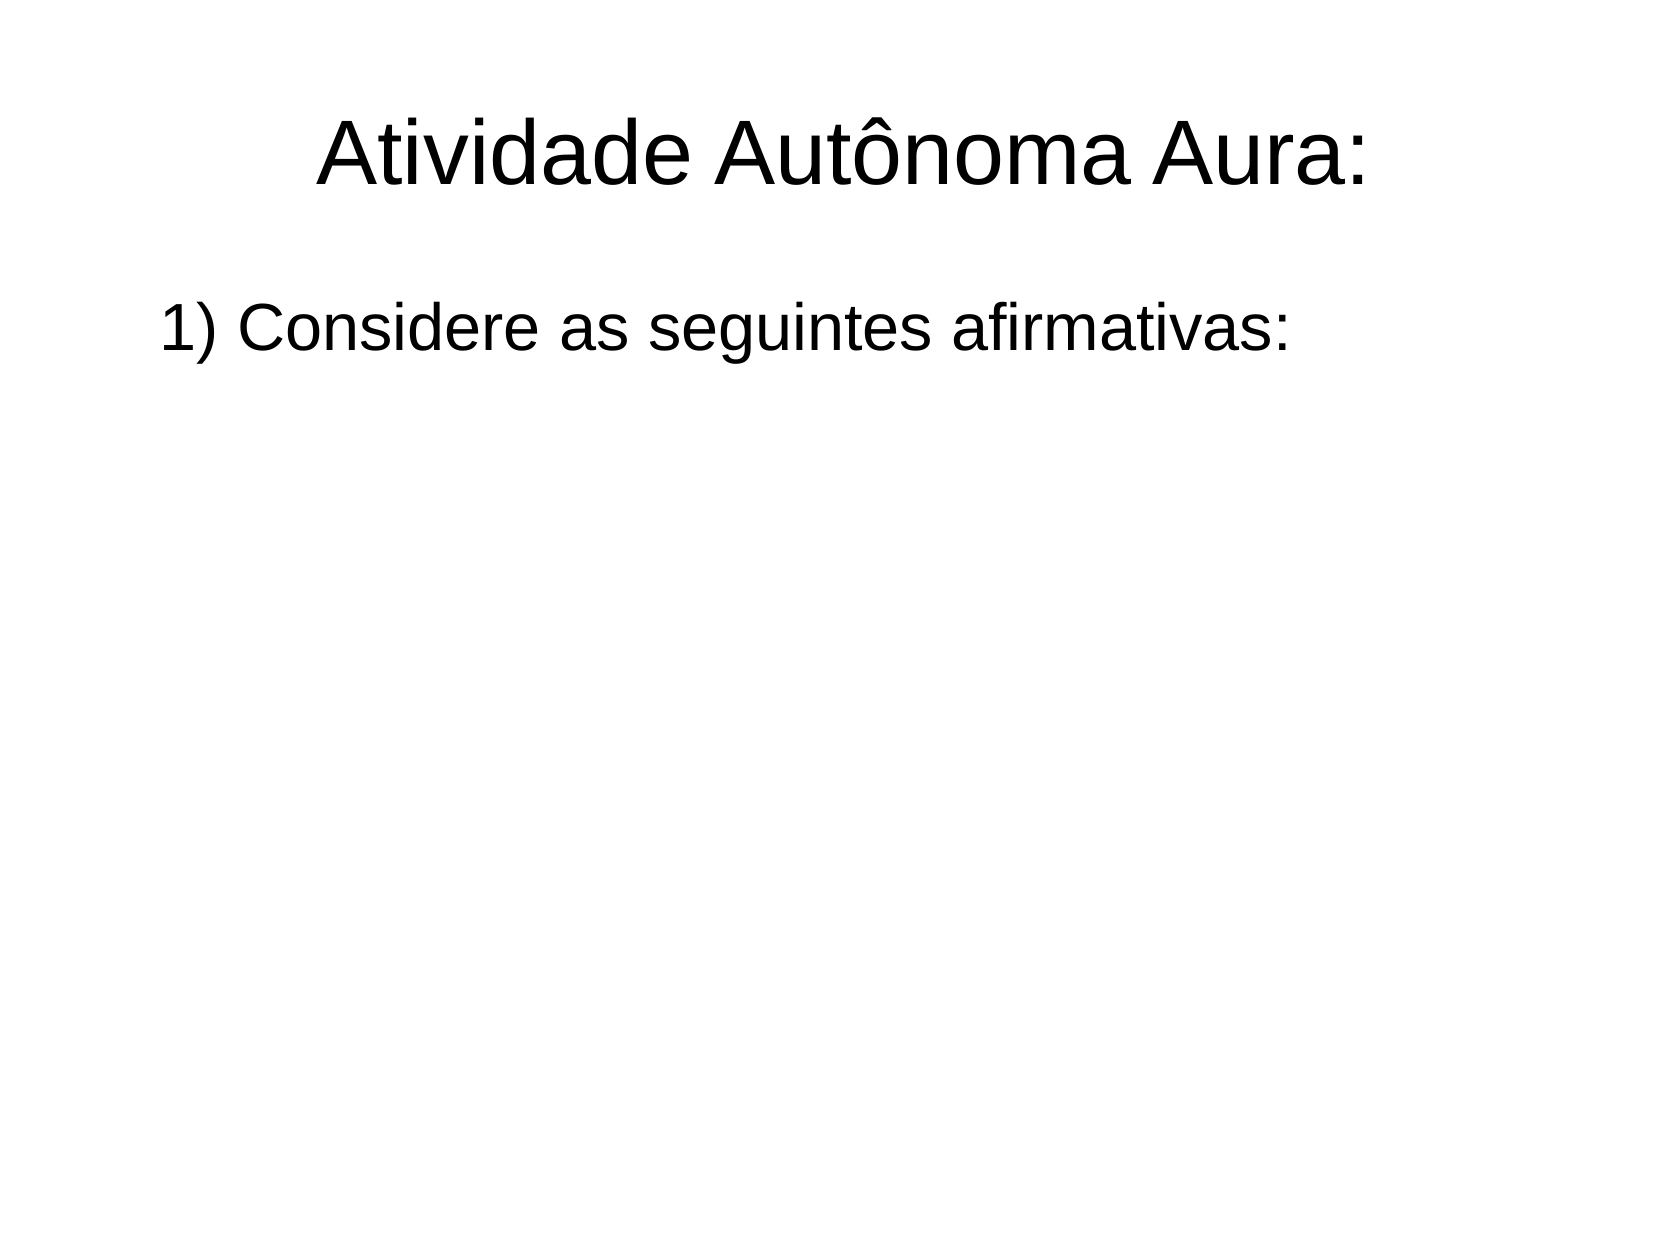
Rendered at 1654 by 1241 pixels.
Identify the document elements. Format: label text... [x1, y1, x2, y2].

title Atividade Autônoma Aura: [82, 49, 1571, 257]
list 1) Considere as seguintes afirmativas: [82, 290, 1571, 1109]
